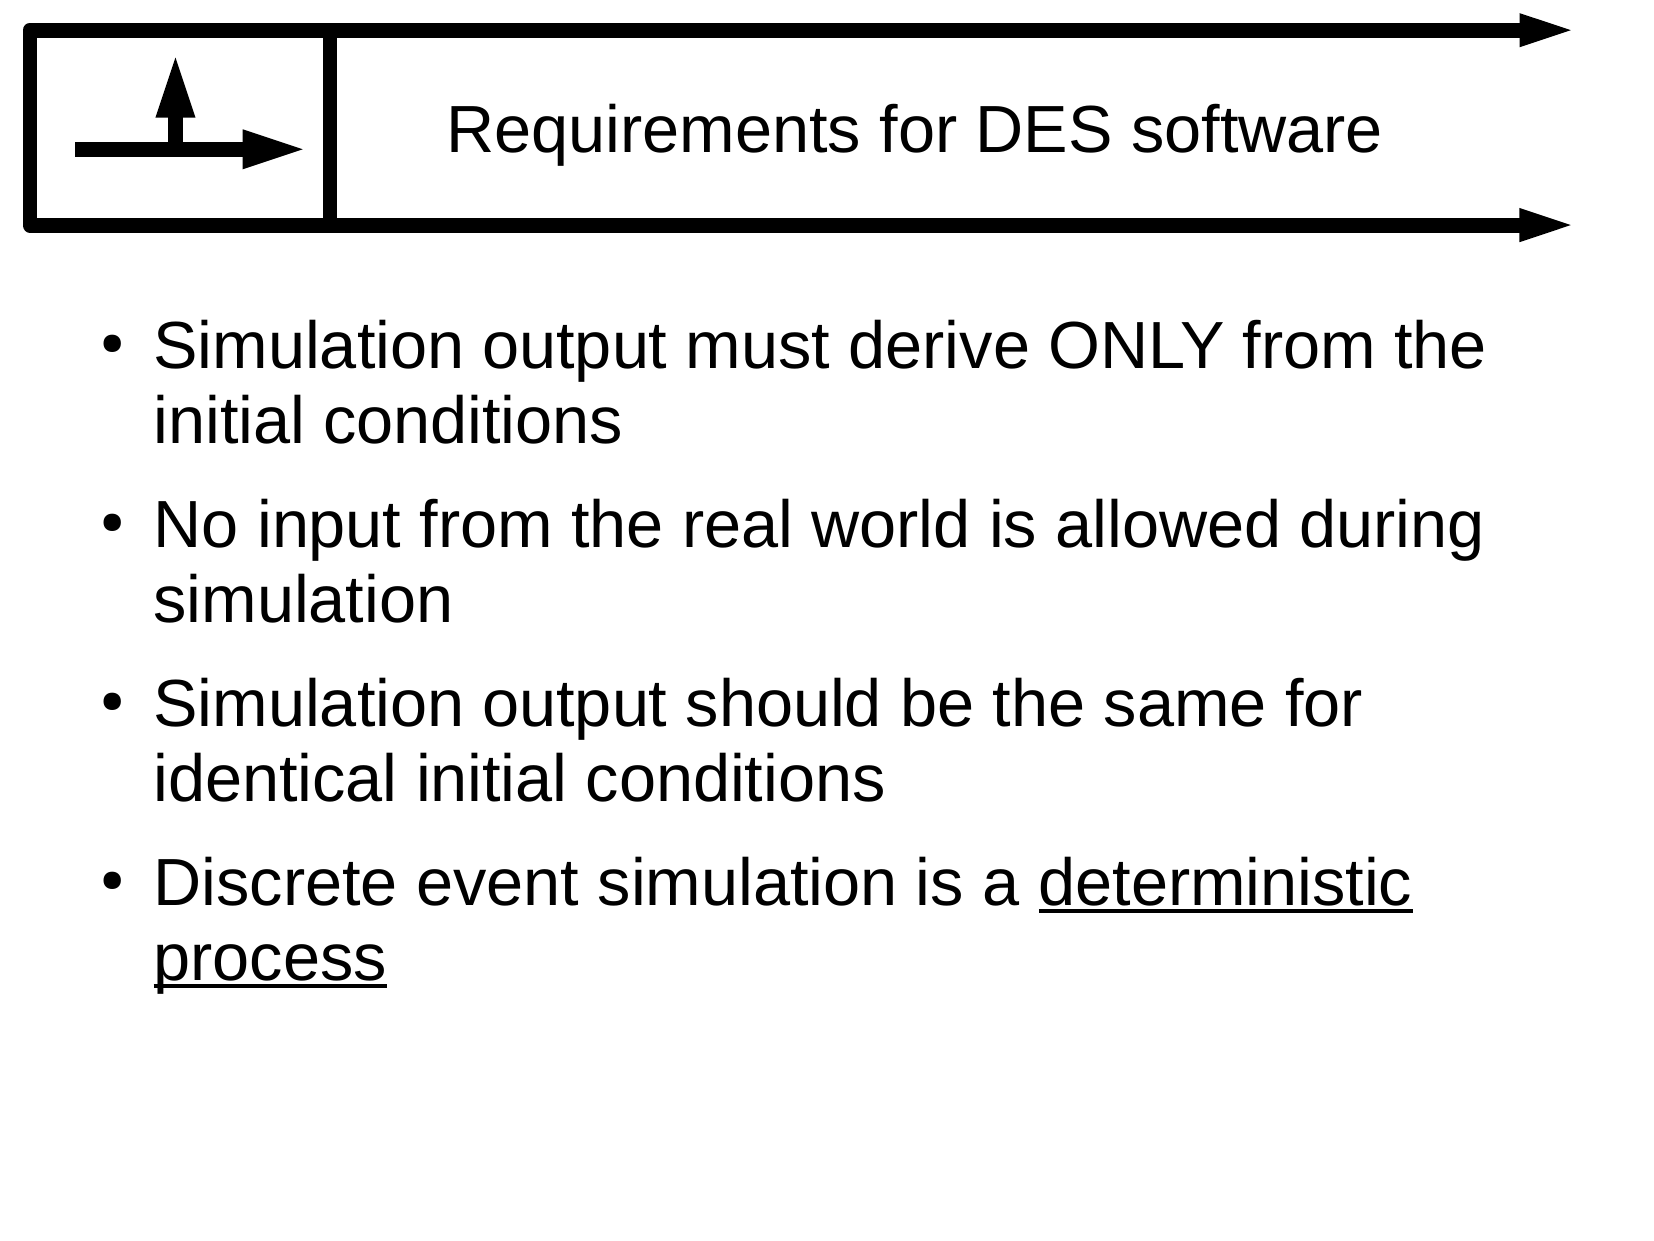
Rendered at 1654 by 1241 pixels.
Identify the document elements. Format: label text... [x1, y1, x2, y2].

title Requirements for DES software [171, 38, 323, 218]
title Requirements for DES software [337, 25, 1654, 233]
list Simulation output must derive ONLY from the initial conditions No input from the real world is allowed during simulation Simulation output should be the same for identical initial conditions Discrete event simulation is a deterministic process [82, 307, 1538, 1158]
